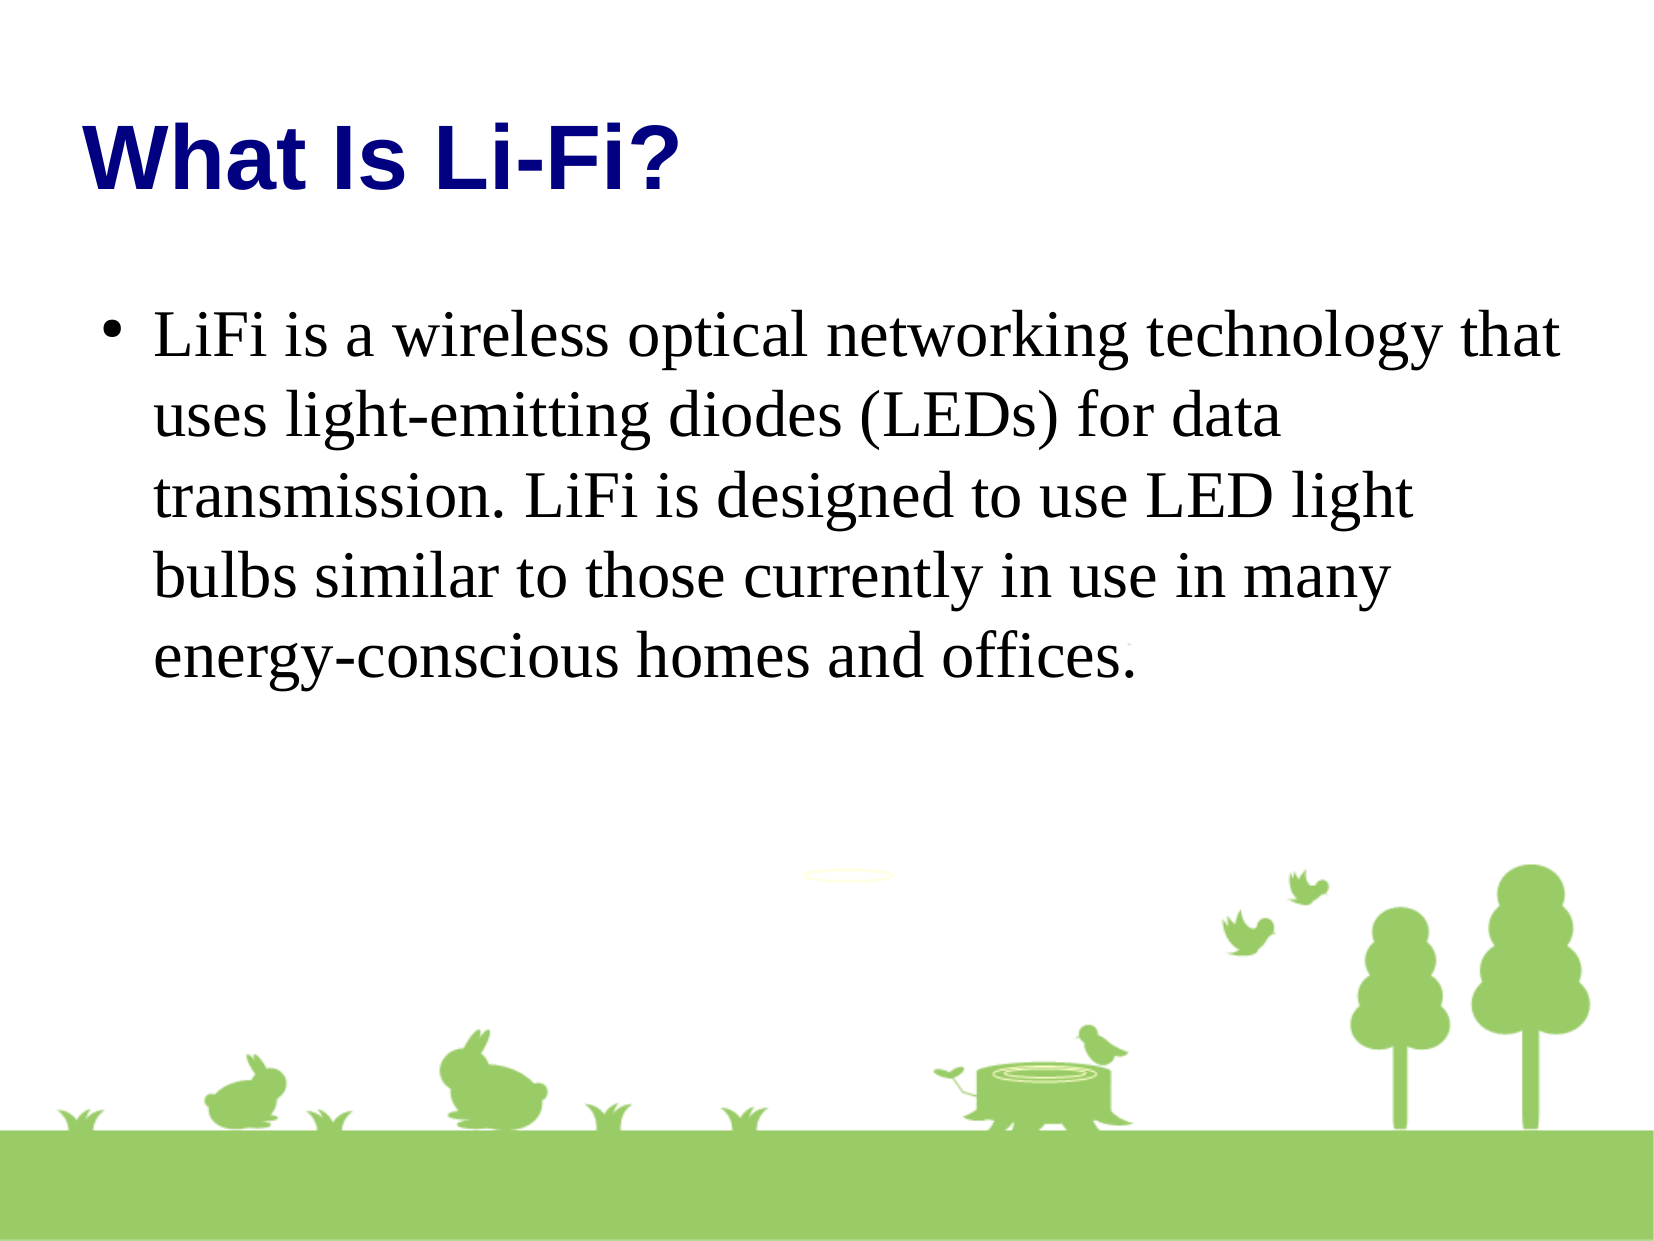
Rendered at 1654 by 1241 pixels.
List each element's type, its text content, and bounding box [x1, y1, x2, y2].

list LiFi is a wireless optical networking technology that uses light-emitting diodes (LEDs) for data transmission. LiFi is designed to use LED light bulbs similar to those currently in use in many energy-conscious homes and offices. [82, 290, 1571, 1010]
picture [0, 0, 1654, 1241]
text_box What Is Li-Fi? [82, 49, 1571, 257]
